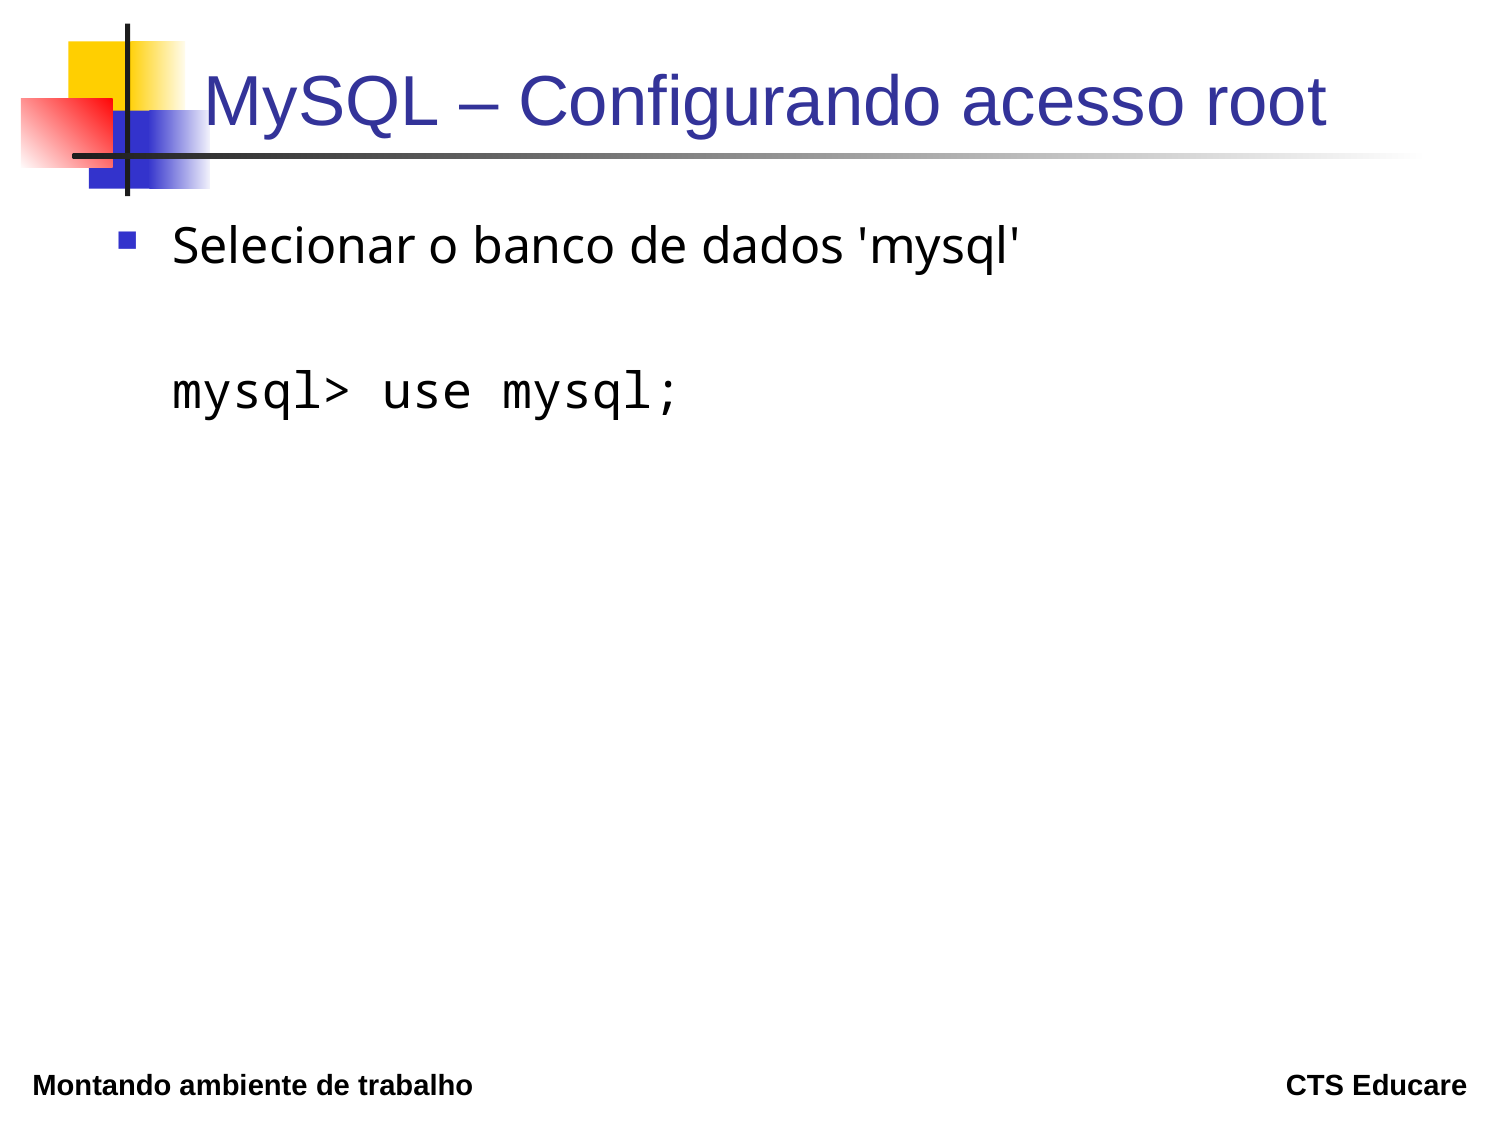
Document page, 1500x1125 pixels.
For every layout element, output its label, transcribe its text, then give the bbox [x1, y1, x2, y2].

list Selecionar o banco de dados 'mysql' mysql> use mysql; [100, 206, 1447, 1024]
title MySQL – Configurando acesso root [188, 46, 1468, 149]
